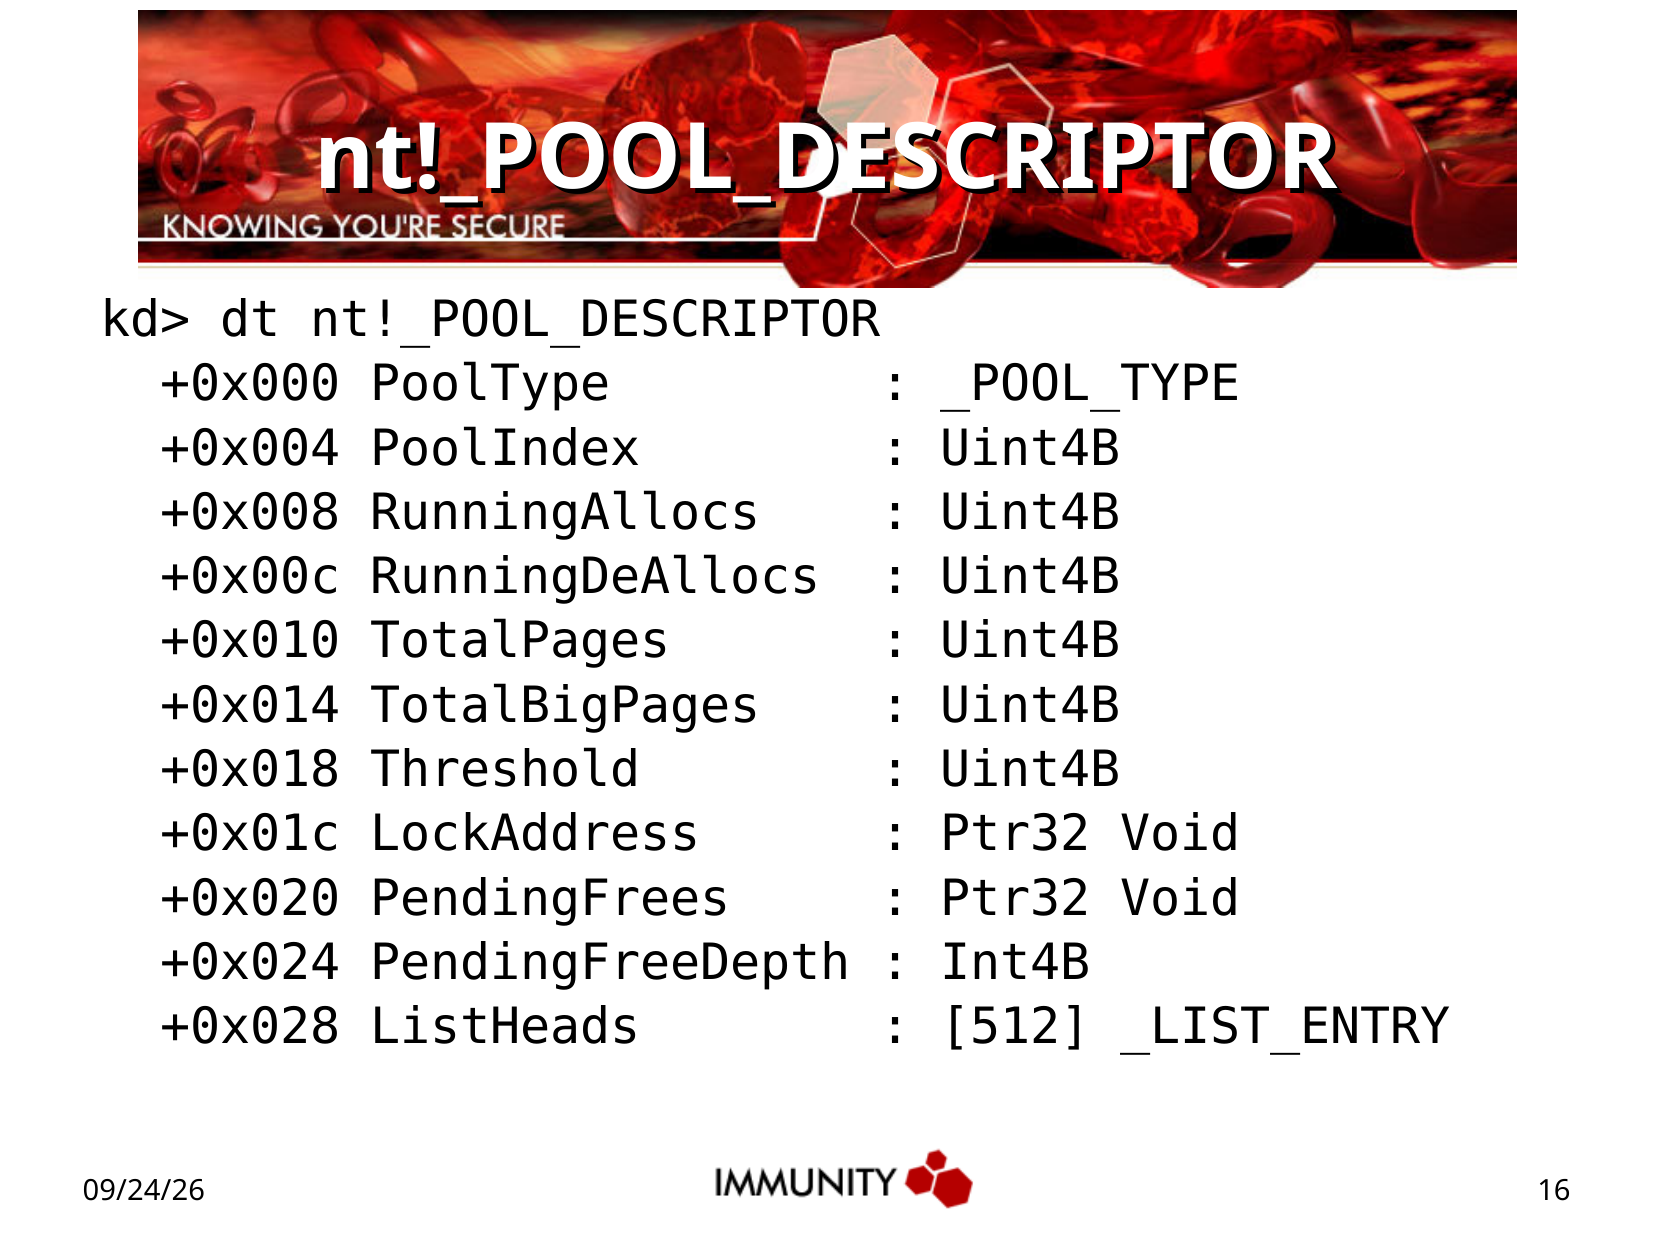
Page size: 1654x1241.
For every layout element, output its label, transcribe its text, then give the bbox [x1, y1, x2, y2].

picture [138, 250, 1517, 288]
picture [138, 10, 1517, 56]
list kd> dt nt!_POOL_DESCRIPTOR +0x000 PoolType : _POOL_TYPE +0x004 PoolIndex : Uint4B +0x008 RunningAllocs : Uint4B +0x00c RunningDeAllocs : Uint4B +0x010 TotalPages : Uint4B +0x014 TotalBigPages : Uint4B +0x018 Threshold : Uint4B +0x01c LockAddress : Ptr32 Void +0x020 PendingFrees : Ptr32 Void +0x024 PendingFreeDepth : Int4B +0x028 ListHeads : [512] _LIST_ENTRY [82, 290, 1571, 1094]
title nt!_POOL_DESCRIPTOR [82, 56, 1571, 250]
picture [694, 1130, 984, 1235]
